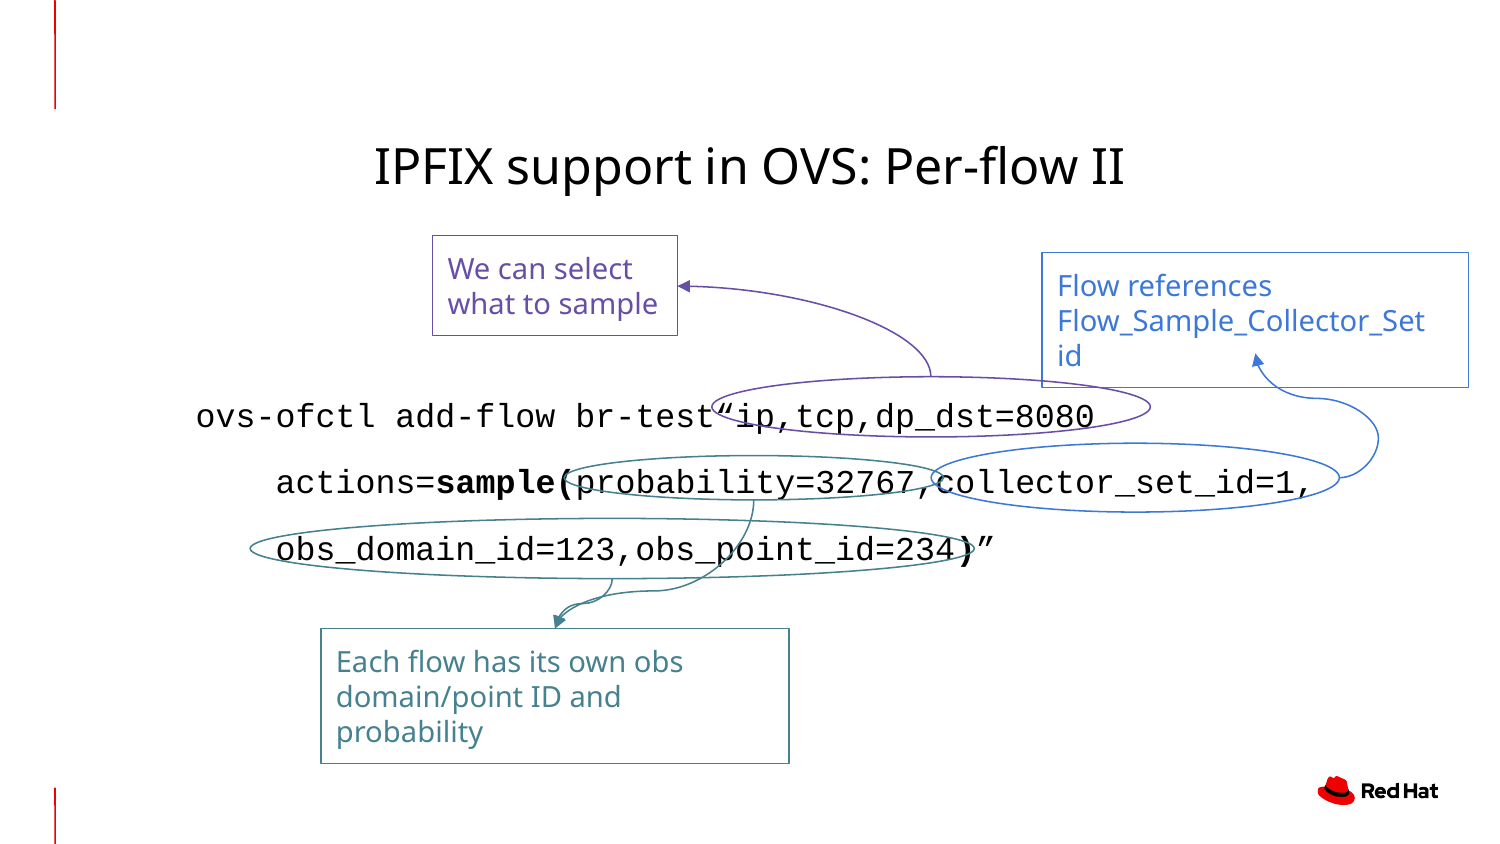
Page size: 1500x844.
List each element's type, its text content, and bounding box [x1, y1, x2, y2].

text_box Flow references Flow_Sample_Collector_Set id [1042, 252, 1469, 388]
text_box Each flow has its own obs domain/point ID and probability [320, 628, 790, 764]
picture [1317, 776, 1438, 805]
text_box ovs-ofctl add-flow br-test“ip,tcp,dp_dst=8080 actions=sample(probability=32767,collector_set_id=1, obs_domain_id=123,obs_point_id=234)” [713, 378, 1149, 436]
text_box ovs-ofctl add-flow br-test“ip,tcp,dp_dst=8080 actions=sample(probability=32767,collector_set_id=1, obs_domain_id=123,obs_point_id=234)” [938, 444, 1338, 511]
text_box ovs-ofctl add-flow br-test“ip,tcp,dp_dst=8080 actions=sample(probability=32767,collector_set_id=1, obs_domain_id=123,obs_point_id=234)” [252, 520, 748, 577]
text_box ovs-ofctl add-flow br-test“ip,tcp,dp_dst=8080 actions=sample(probability=32767,collector_set_id=1, obs_domain_id=123,obs_point_id=234)” [708, 522, 947, 576]
text_box ovs-ofctl add-flow br-test“ip,tcp,dp_dst=8080 actions=sample(probability=32767,collector_set_id=1, obs_domain_id=123,obs_point_id=234)” [180, 372, 1377, 583]
title IPFIX support in OVS: Per-flow II [215, 116, 1285, 186]
text_box ovs-ofctl add-flow br-test“ip,tcp,dp_dst=8080 actions=sample(probability=32767,collector_set_id=1, obs_domain_id=123,obs_point_id=234)” [566, 457, 932, 499]
text_box ovs-ofctl add-flow br-test“ip,tcp,dp_dst=8080 actions=sample(probability=32767,collector_set_id=1, obs_domain_id=123,obs_point_id=234)” [696, 372, 1500, 583]
text_box We can select what to sample [432, 235, 678, 336]
